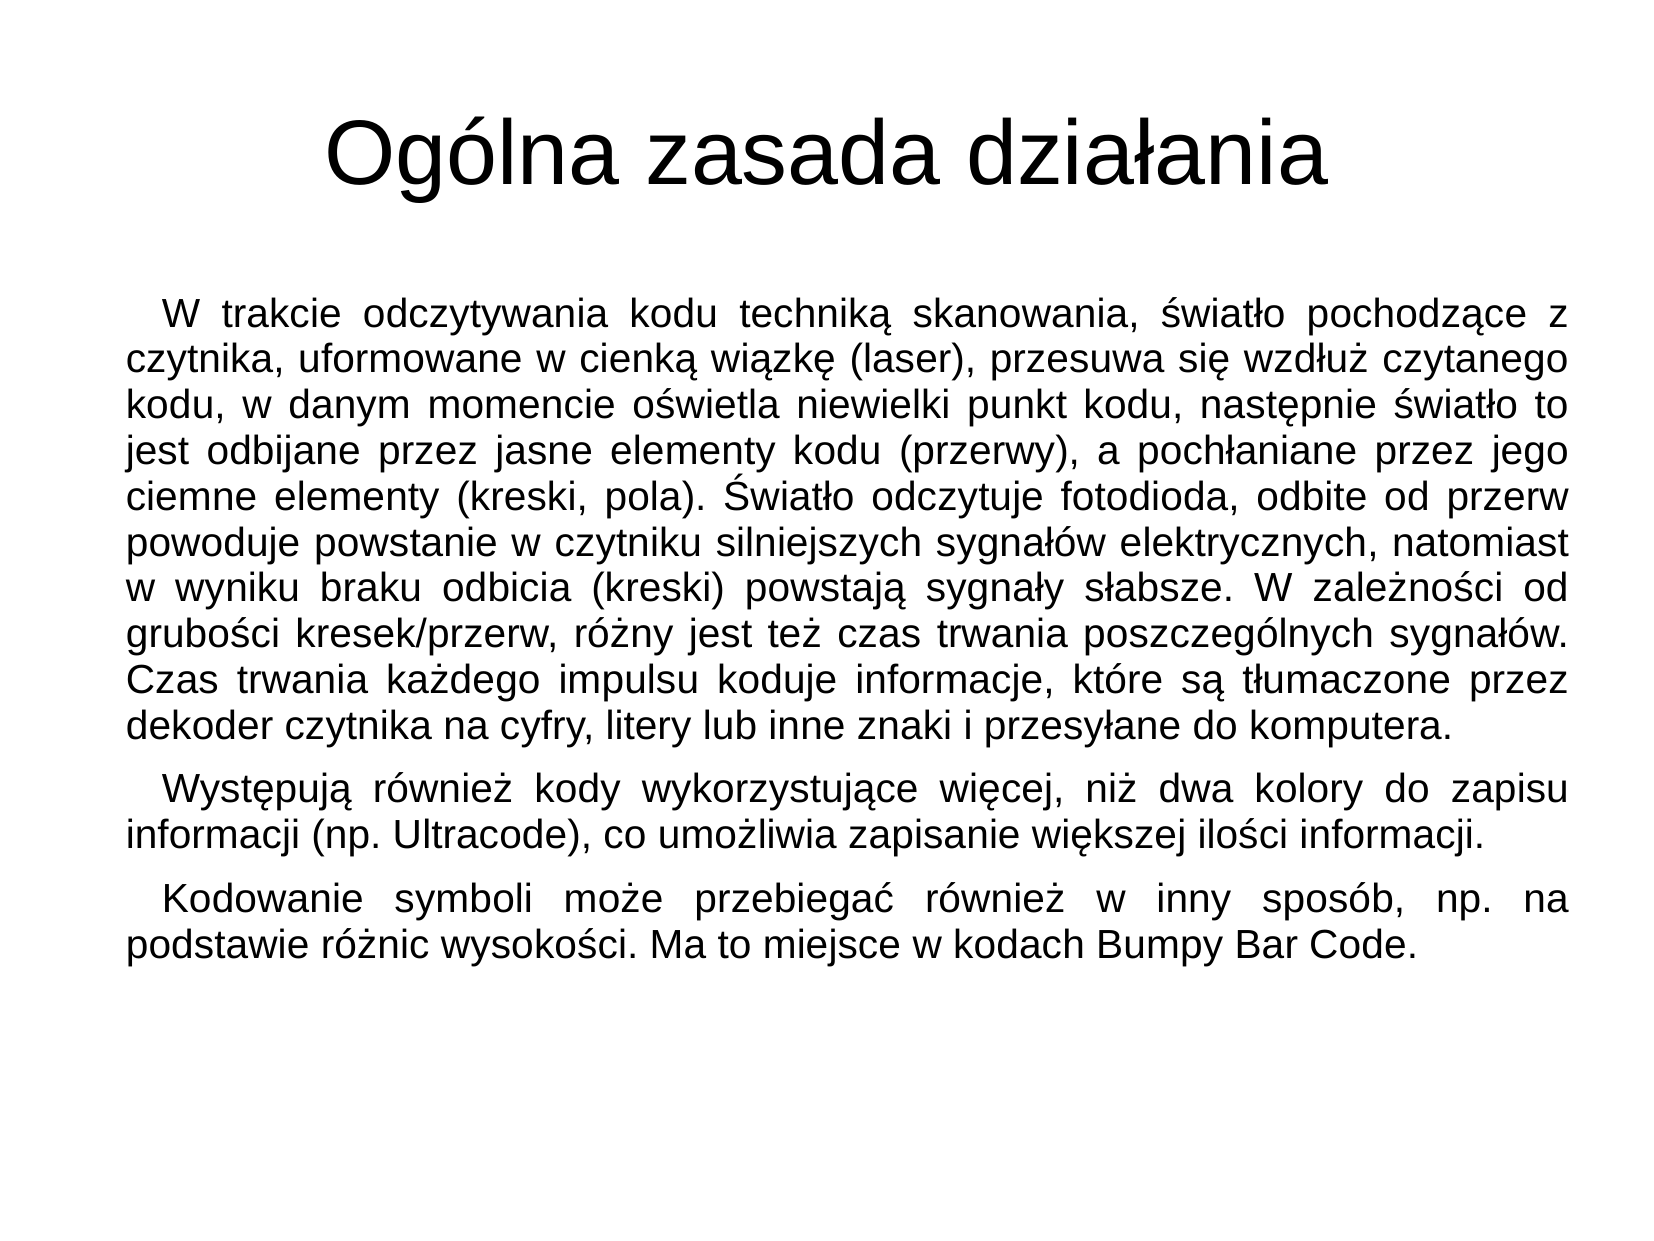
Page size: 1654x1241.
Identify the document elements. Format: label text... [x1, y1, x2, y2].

title Ogólna zasada działania [82, 49, 1571, 257]
list W trakcie odczytywania kodu techniką skanowania, światło pochodzące z czytnika, uformowane w cienką wiązkę (laser), przesuwa się wzdłuż czytanego kodu, w danym momencie oświetla niewielki punkt kodu, następnie światło to jest odbijane przez jasne elementy kodu (przerwy), a pochłaniane przez jego ciemne elementy (kreski, pola). Światło odczytuje fotodioda, odbite od przerw powoduje powstanie w czytniku silniejszych sygnałów elektrycznych, natomiast w wyniku braku odbicia (kreski) powstają sygnały słabsze. W zależności od grubości kresek/przerw, różny jest też czas trwania poszczególnych sygnałów. Czas trwania każdego impulsu koduje informacje, które są tłumaczone przez dekoder czytnika na cyfry, litery lub inne znaki i przesyłane do komputera. Występują również kody wykorzystujące więcej, niż dwa kolory do zapisu informacji (np. Ultracode), co umożliwia zapisanie większej ilości informacji. Kodowanie symboli może przebiegać również w inny sposób, np. na podstawie różnic wysokości. Ma to miejsce w kodach Bumpy Bar Code. [82, 290, 1571, 1010]
